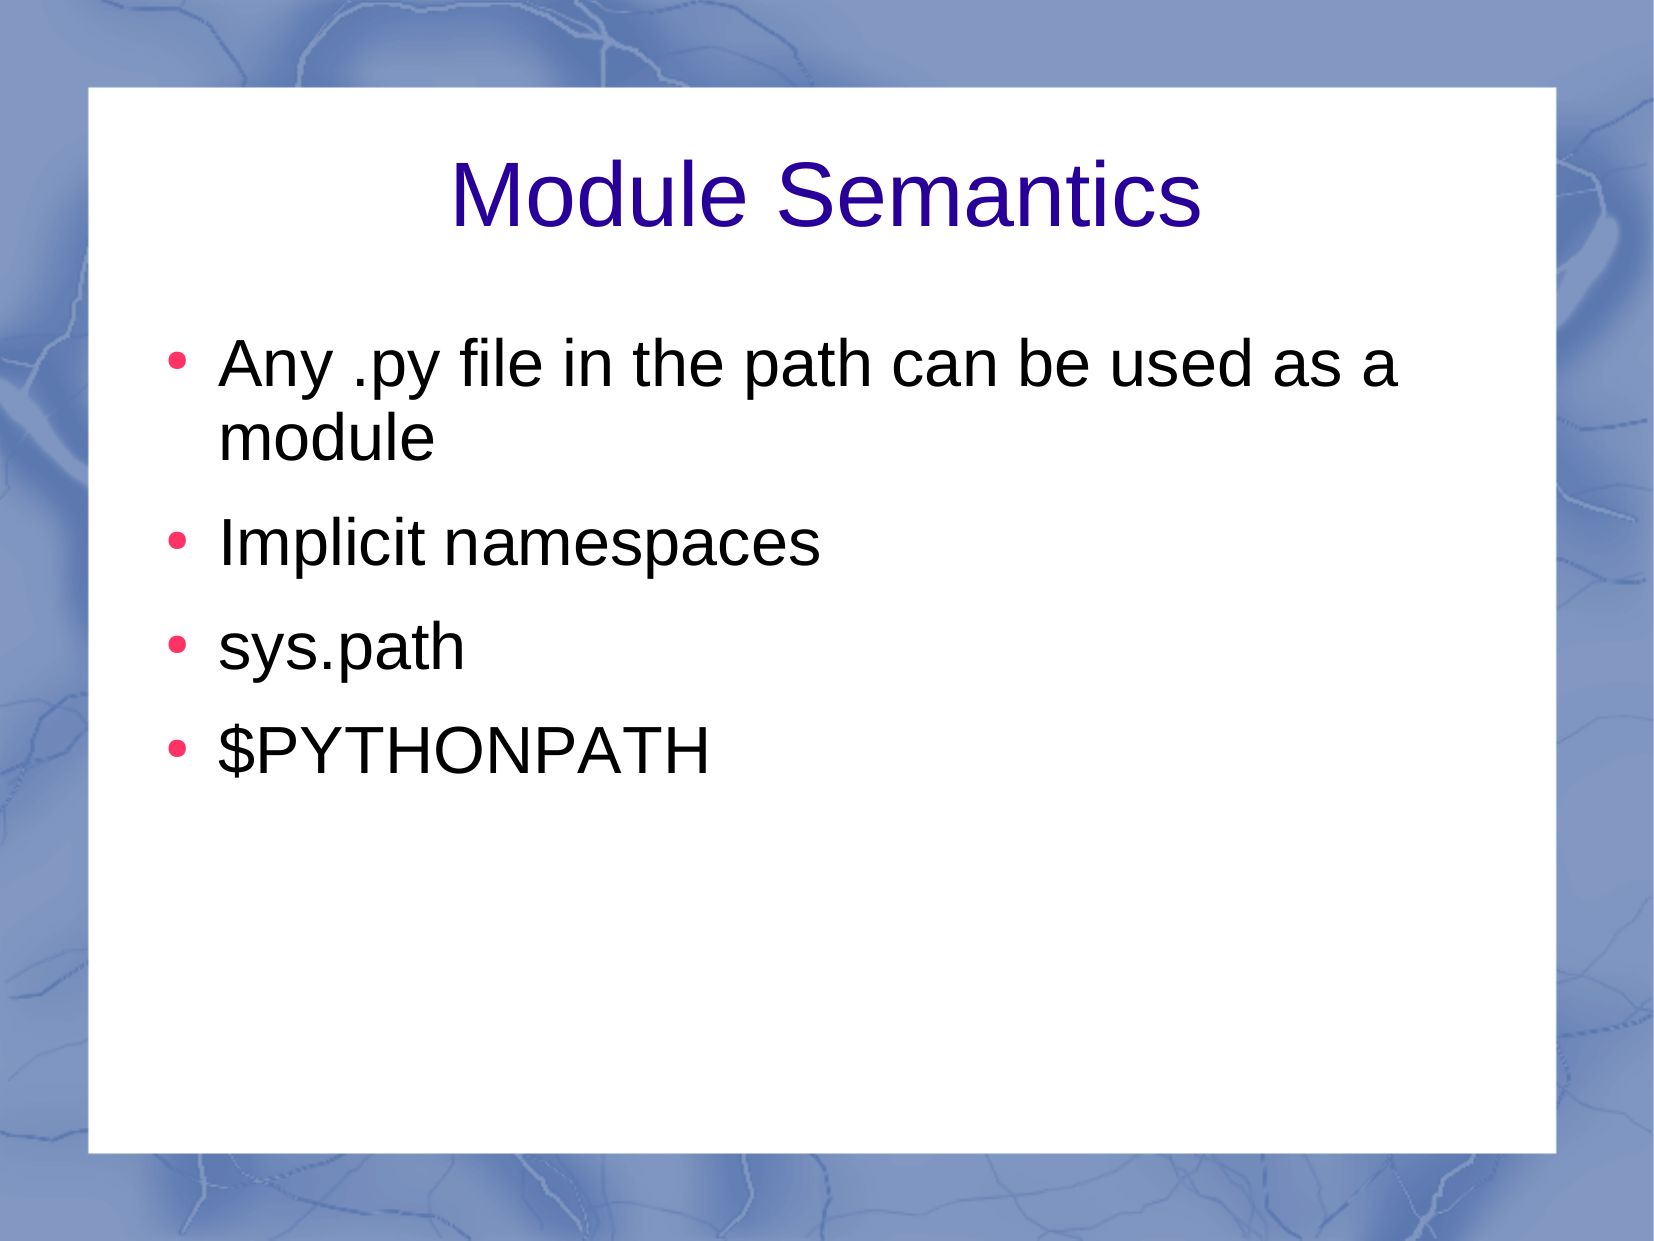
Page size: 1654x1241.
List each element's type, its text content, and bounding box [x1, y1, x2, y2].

list Any .py file in the path can be used as a module Implicit namespaces sys.path $PYTHONPATH [147, 325, 1506, 1217]
picture [0, 0, 1654, 1241]
title Module Semantics [118, 98, 1536, 291]
